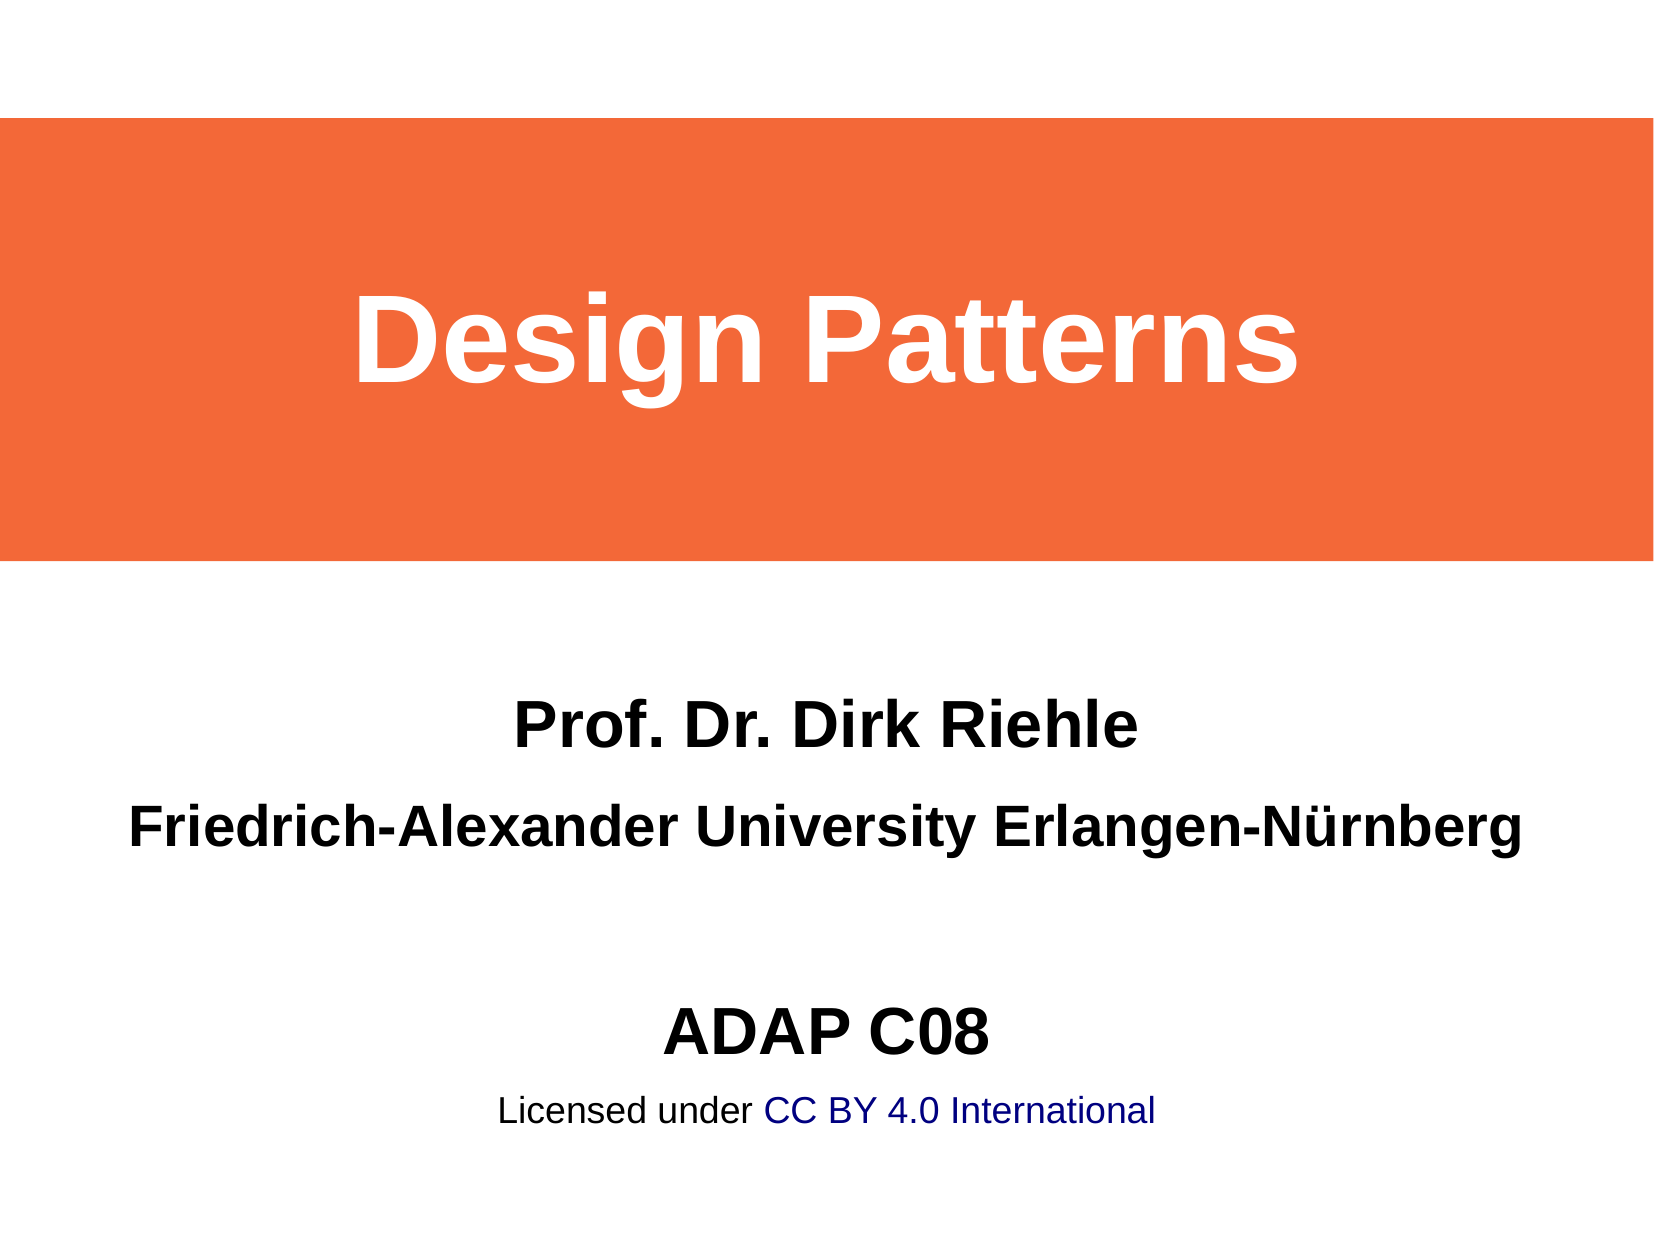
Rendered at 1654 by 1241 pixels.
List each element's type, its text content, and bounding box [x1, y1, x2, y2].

title Design Patterns [0, 118, 1654, 562]
subtitle Prof. Dr. Dirk Riehle Friedrich-Alexander University Erlangen-Nürnberg ADAP C08 Licensed under CC BY 4.0 International [29, 590, 1625, 1182]
